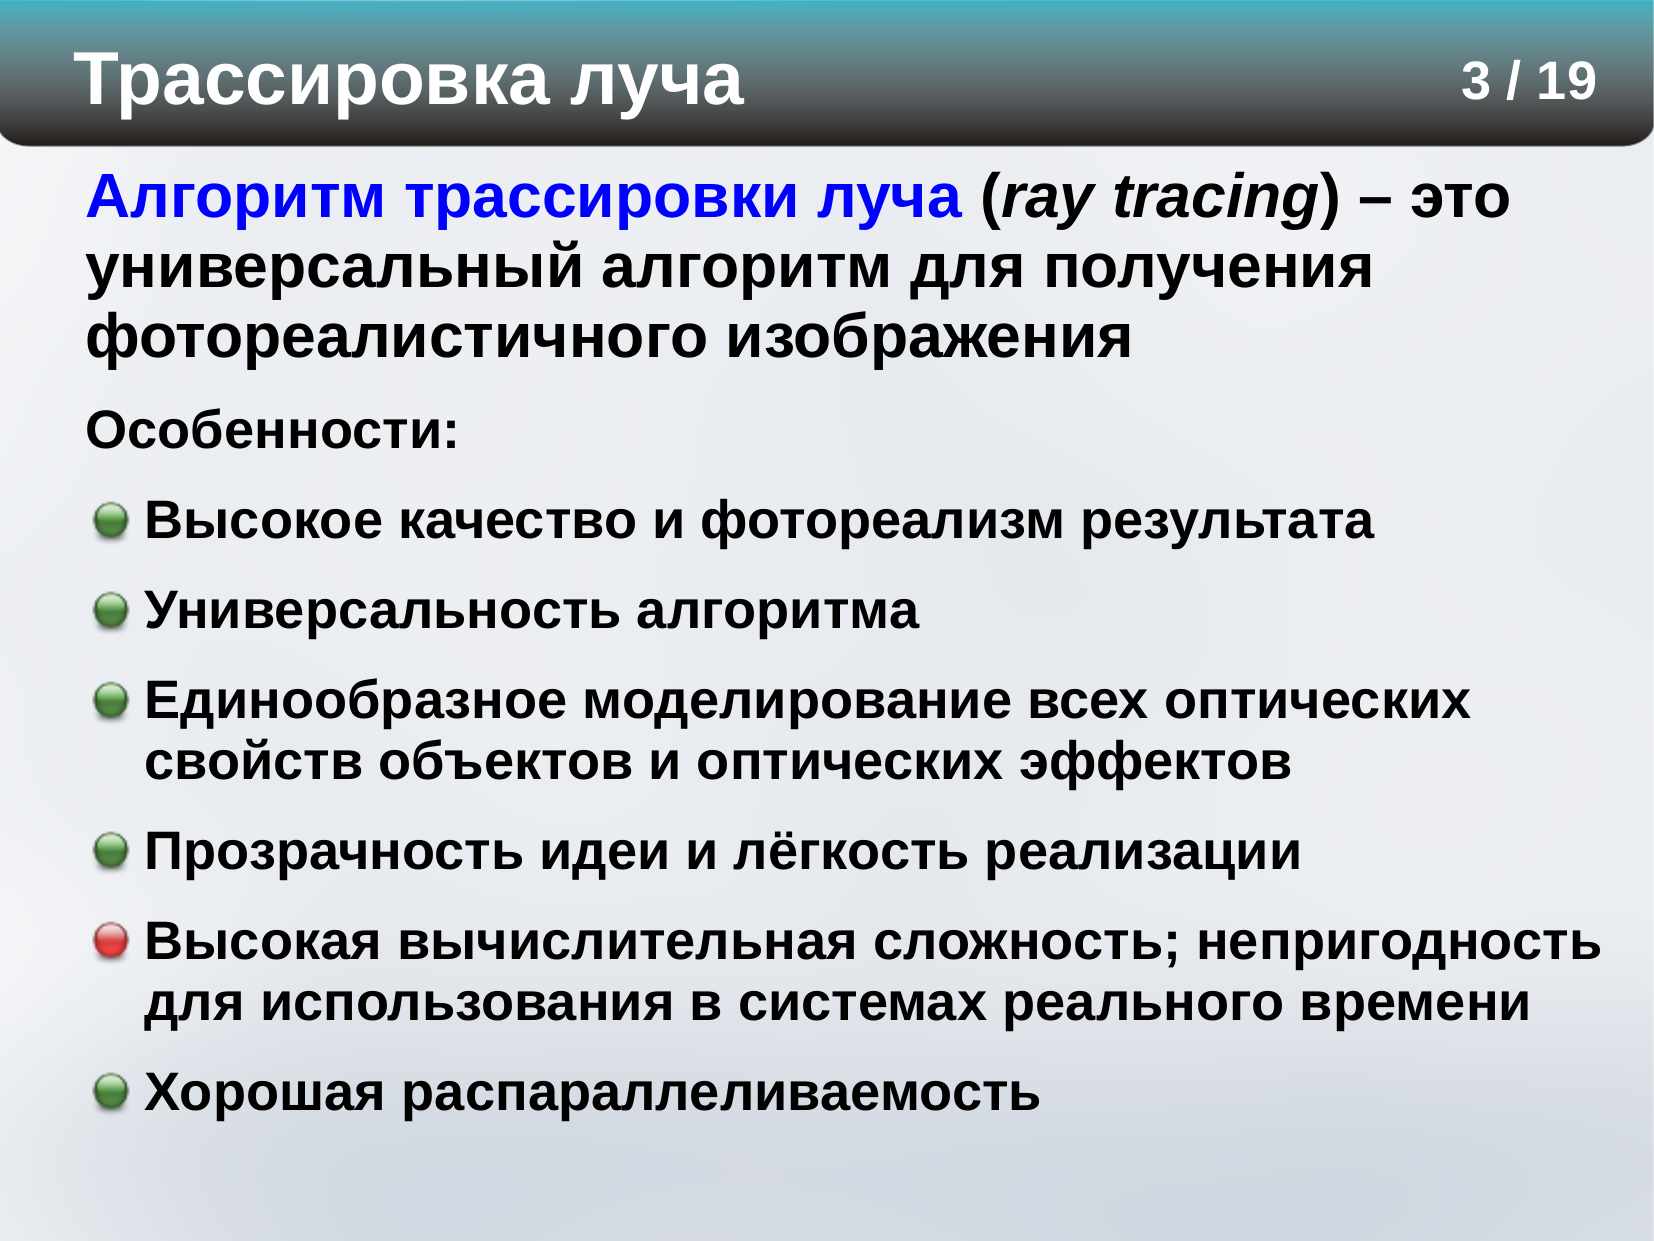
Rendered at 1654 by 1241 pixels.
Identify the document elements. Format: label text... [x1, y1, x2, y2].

text_box <номер> / 19 [1446, 42, 1654, 179]
text_box Трассировка луча [59, 29, 1300, 129]
text_box Алгоритм трассировки луча (ray tracing) – это универсальный алгоритм для получения фотореалистичного изображения Особенности: Высокое качество и фотореализм результата Универсальность алгоритма Единообразное моделирование всех оптических свойств объектов и оптических эффектов Прозрачность идеи и лёгкость реализации Высокая вычислительная сложность; непригодность для использования в системах реального времени Хорошая распараллеливаемость [70, 153, 1625, 1130]
picture [0, 0, 1654, 1241]
